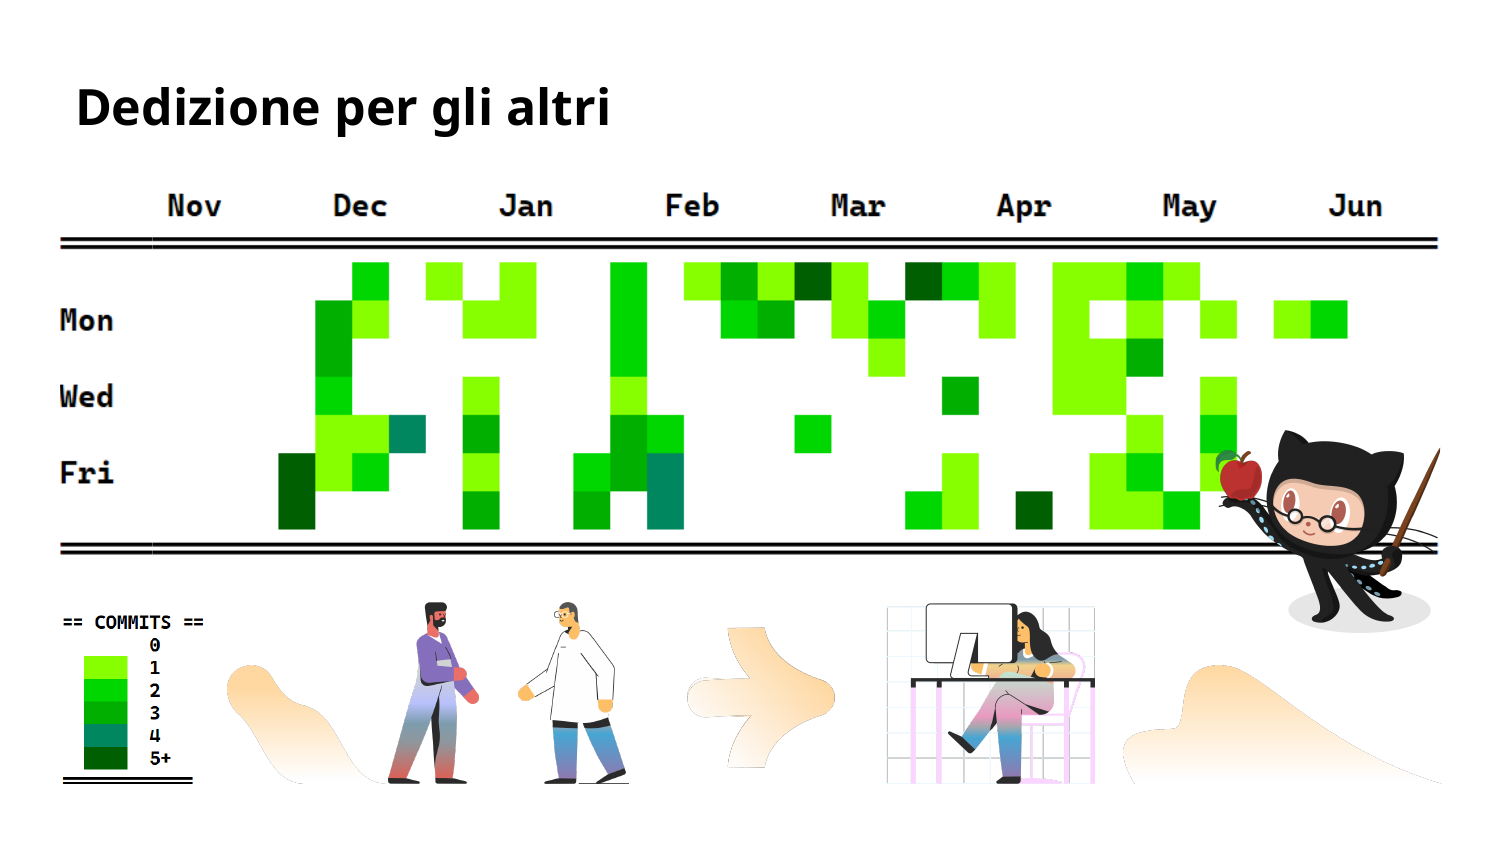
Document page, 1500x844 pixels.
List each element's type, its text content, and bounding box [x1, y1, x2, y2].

picture [1123, 665, 1442, 784]
picture [60, 190, 1441, 634]
title Dedizione per gli altri [60, 0, 1440, 151]
picture [658, 606, 842, 789]
text_box [230, 256, 1215, 538]
picture [518, 602, 629, 784]
picture [886, 602, 1095, 784]
picture [60, 611, 204, 784]
picture [227, 602, 479, 784]
